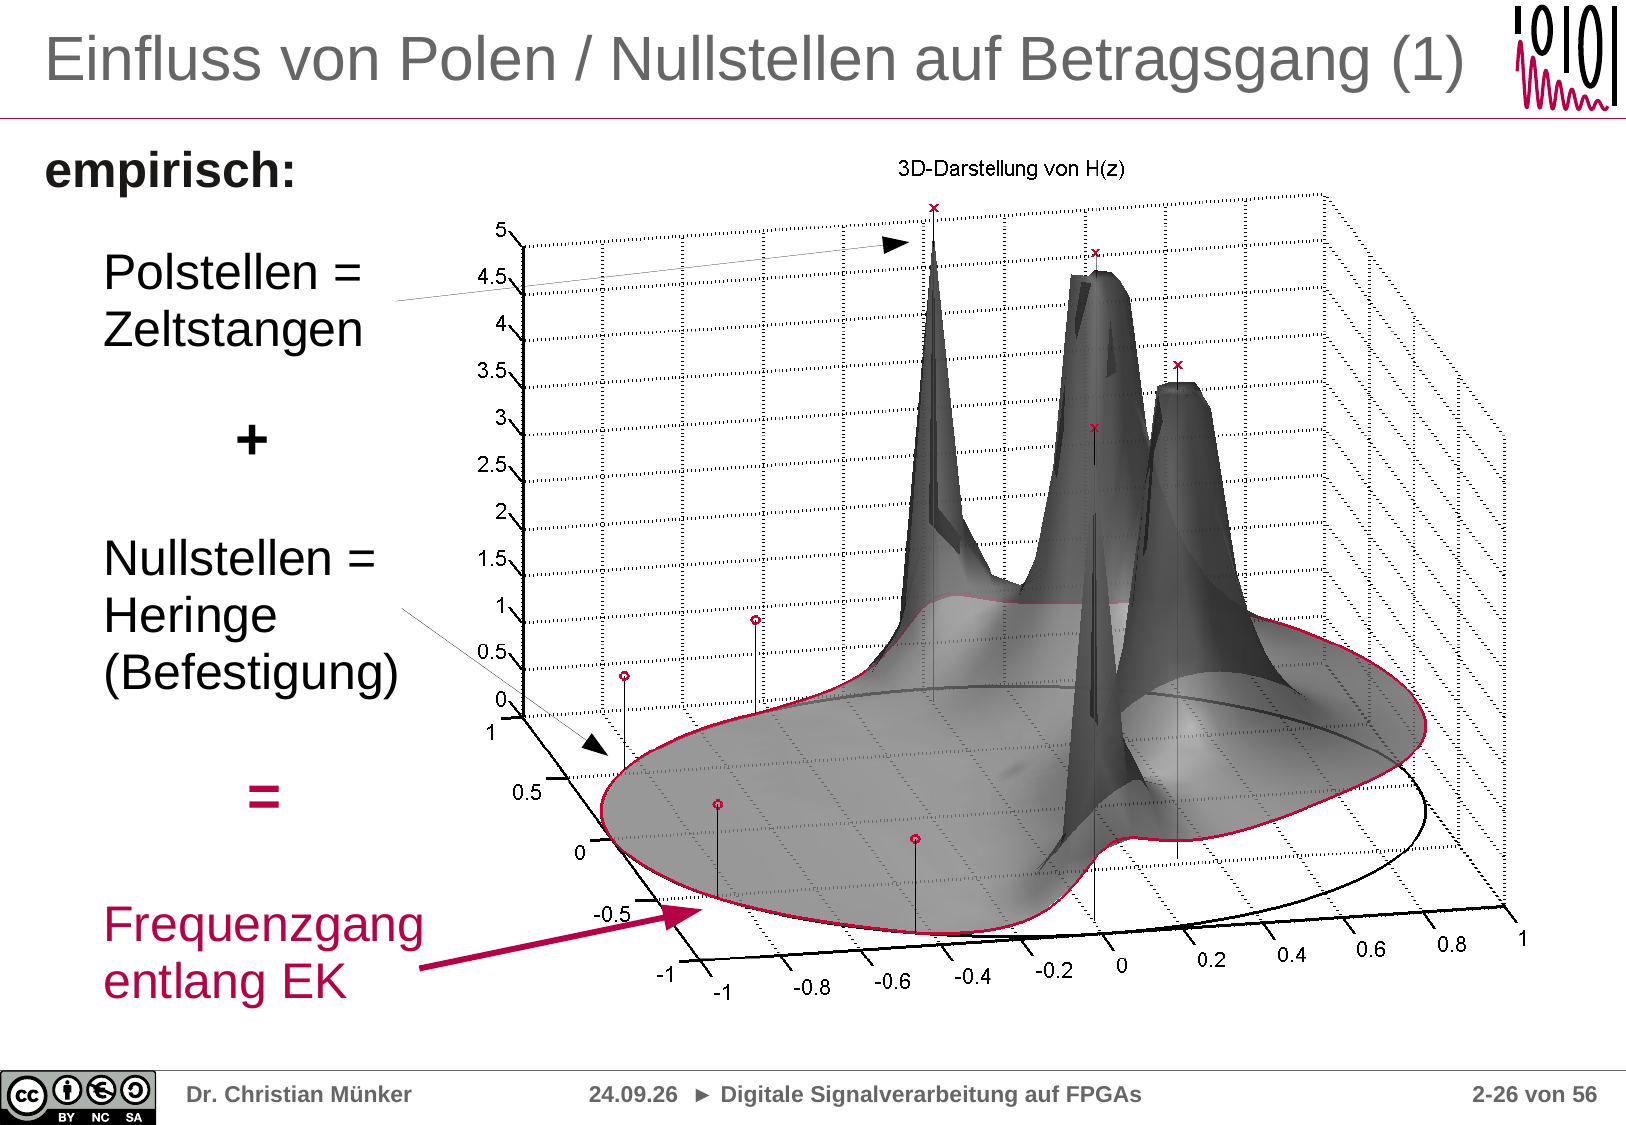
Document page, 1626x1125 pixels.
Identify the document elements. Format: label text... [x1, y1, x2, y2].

text_box = Frequenzgang entlang EK [88, 755, 455, 1022]
title Einfluss von Polen / Nullstellen auf Betragsgang (1) [44, 0, 1536, 128]
text_box + Nullstellen = Heringe (Befestigung) [88, 398, 432, 712]
text_box empirisch: [29, 134, 313, 207]
picture [357, 122, 1625, 1063]
picture [1511, 0, 1624, 113]
text_box Polstellen = Zeltstangen [88, 236, 384, 369]
